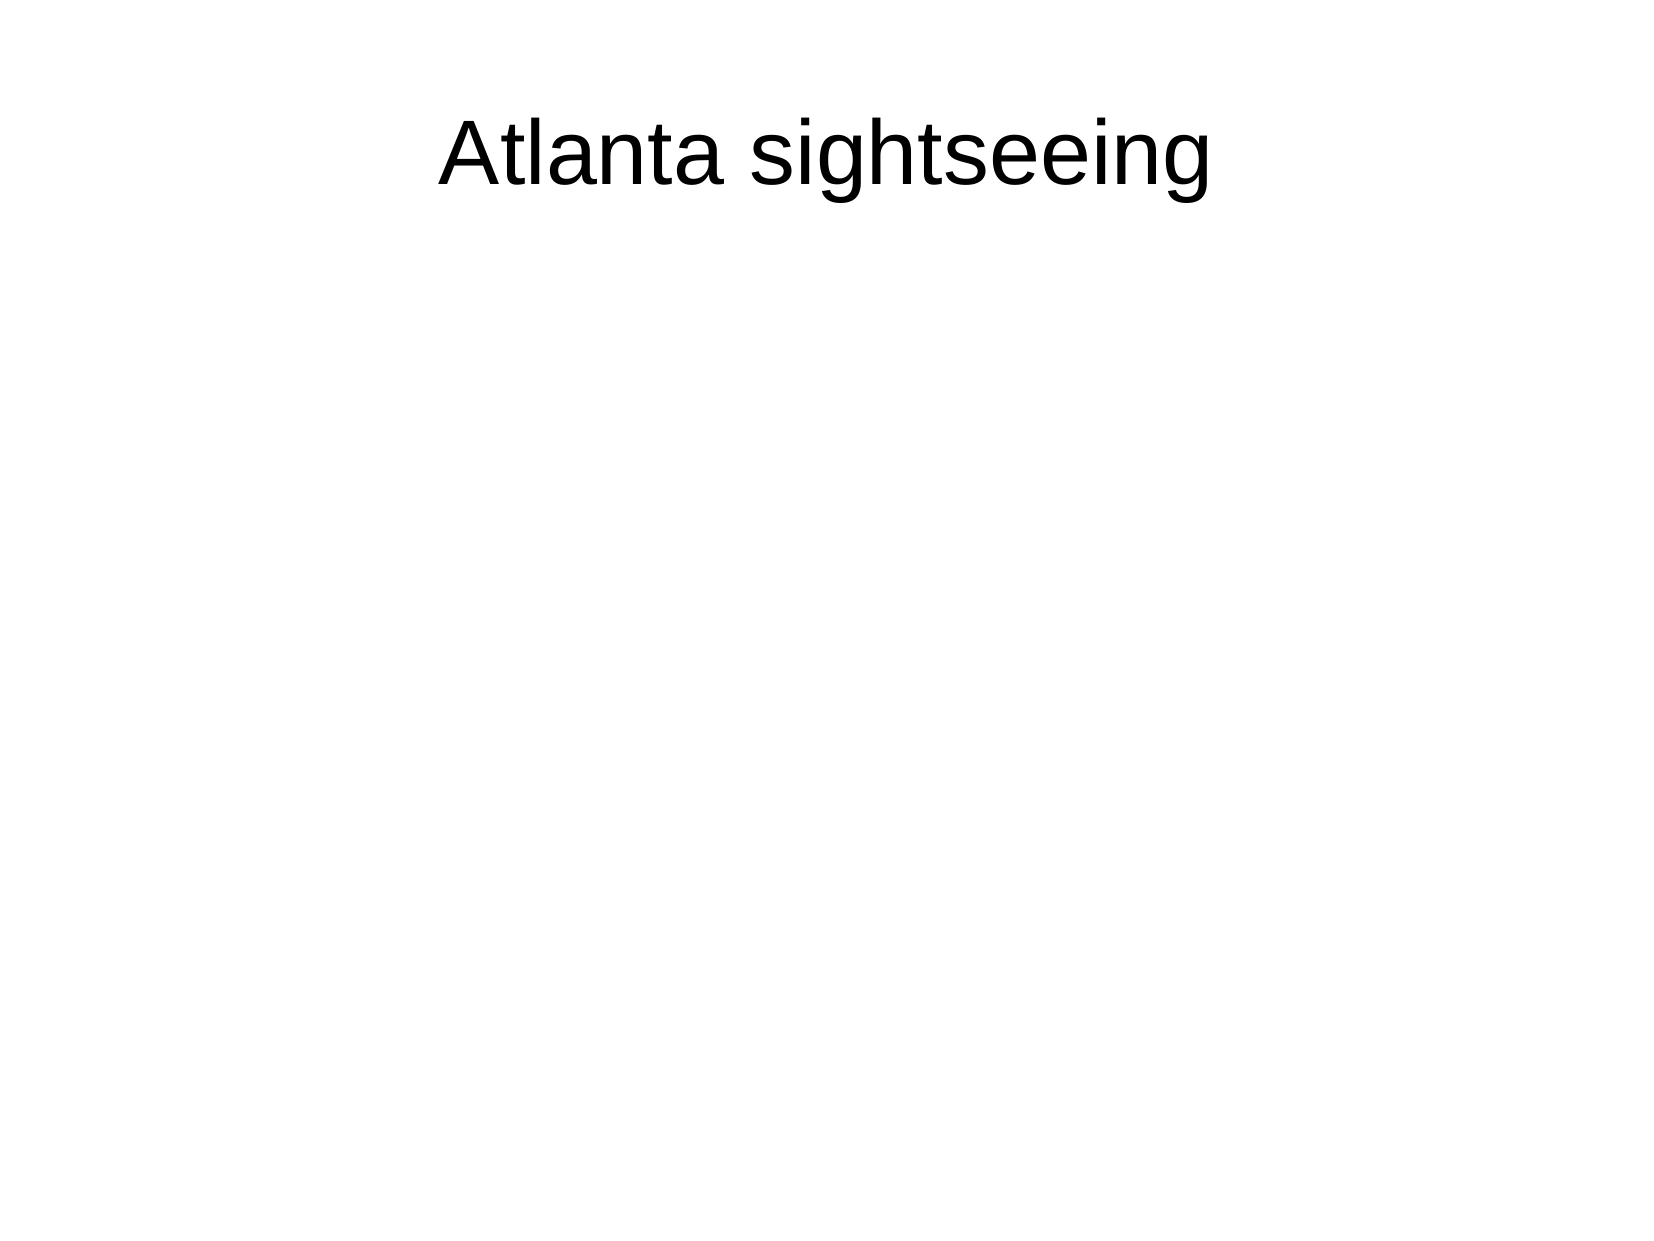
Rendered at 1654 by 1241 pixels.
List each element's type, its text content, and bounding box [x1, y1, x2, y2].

title Atlanta sightseeing [82, 49, 1571, 257]
